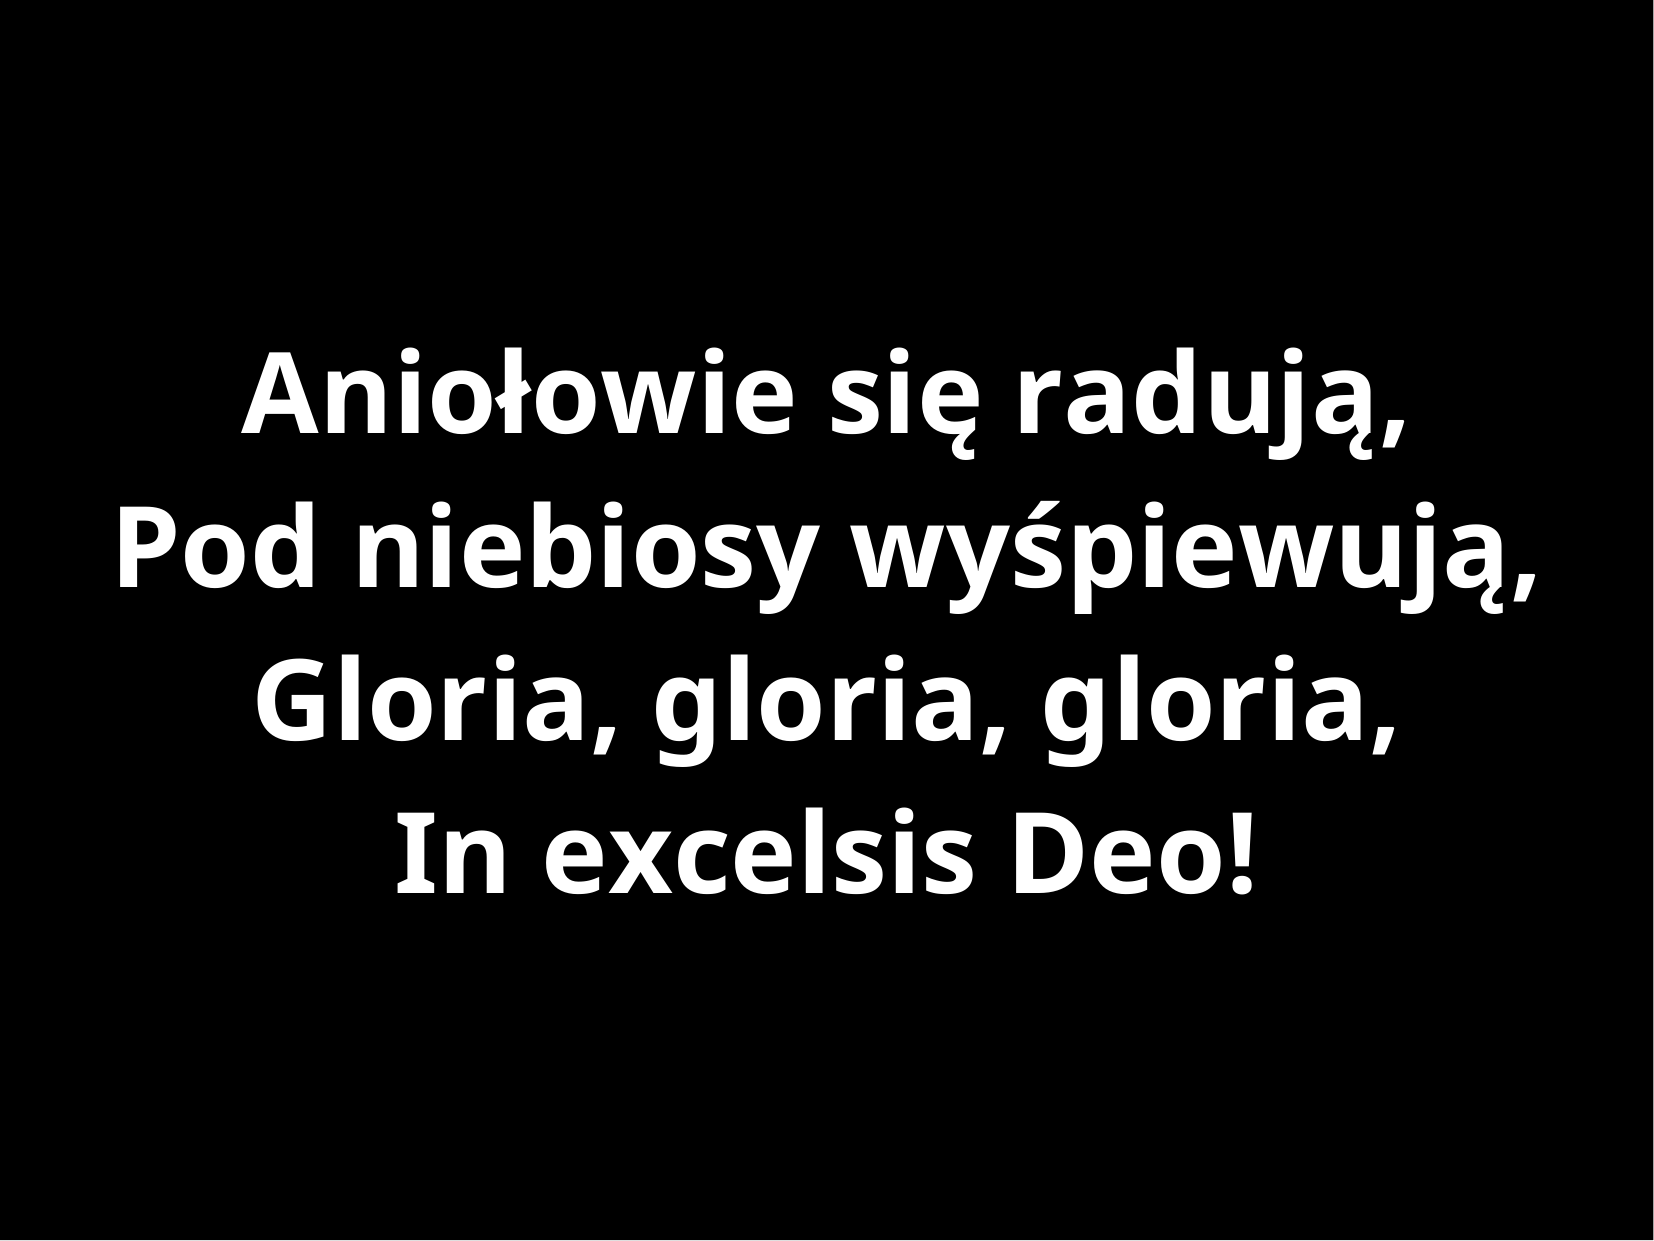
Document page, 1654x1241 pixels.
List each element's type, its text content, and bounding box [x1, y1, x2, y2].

title Aniołowie się radują, Pod niebiosy wyśpiewują, Gloria, gloria, gloria, In excelsis Deo! [0, 0, 1654, 1241]
